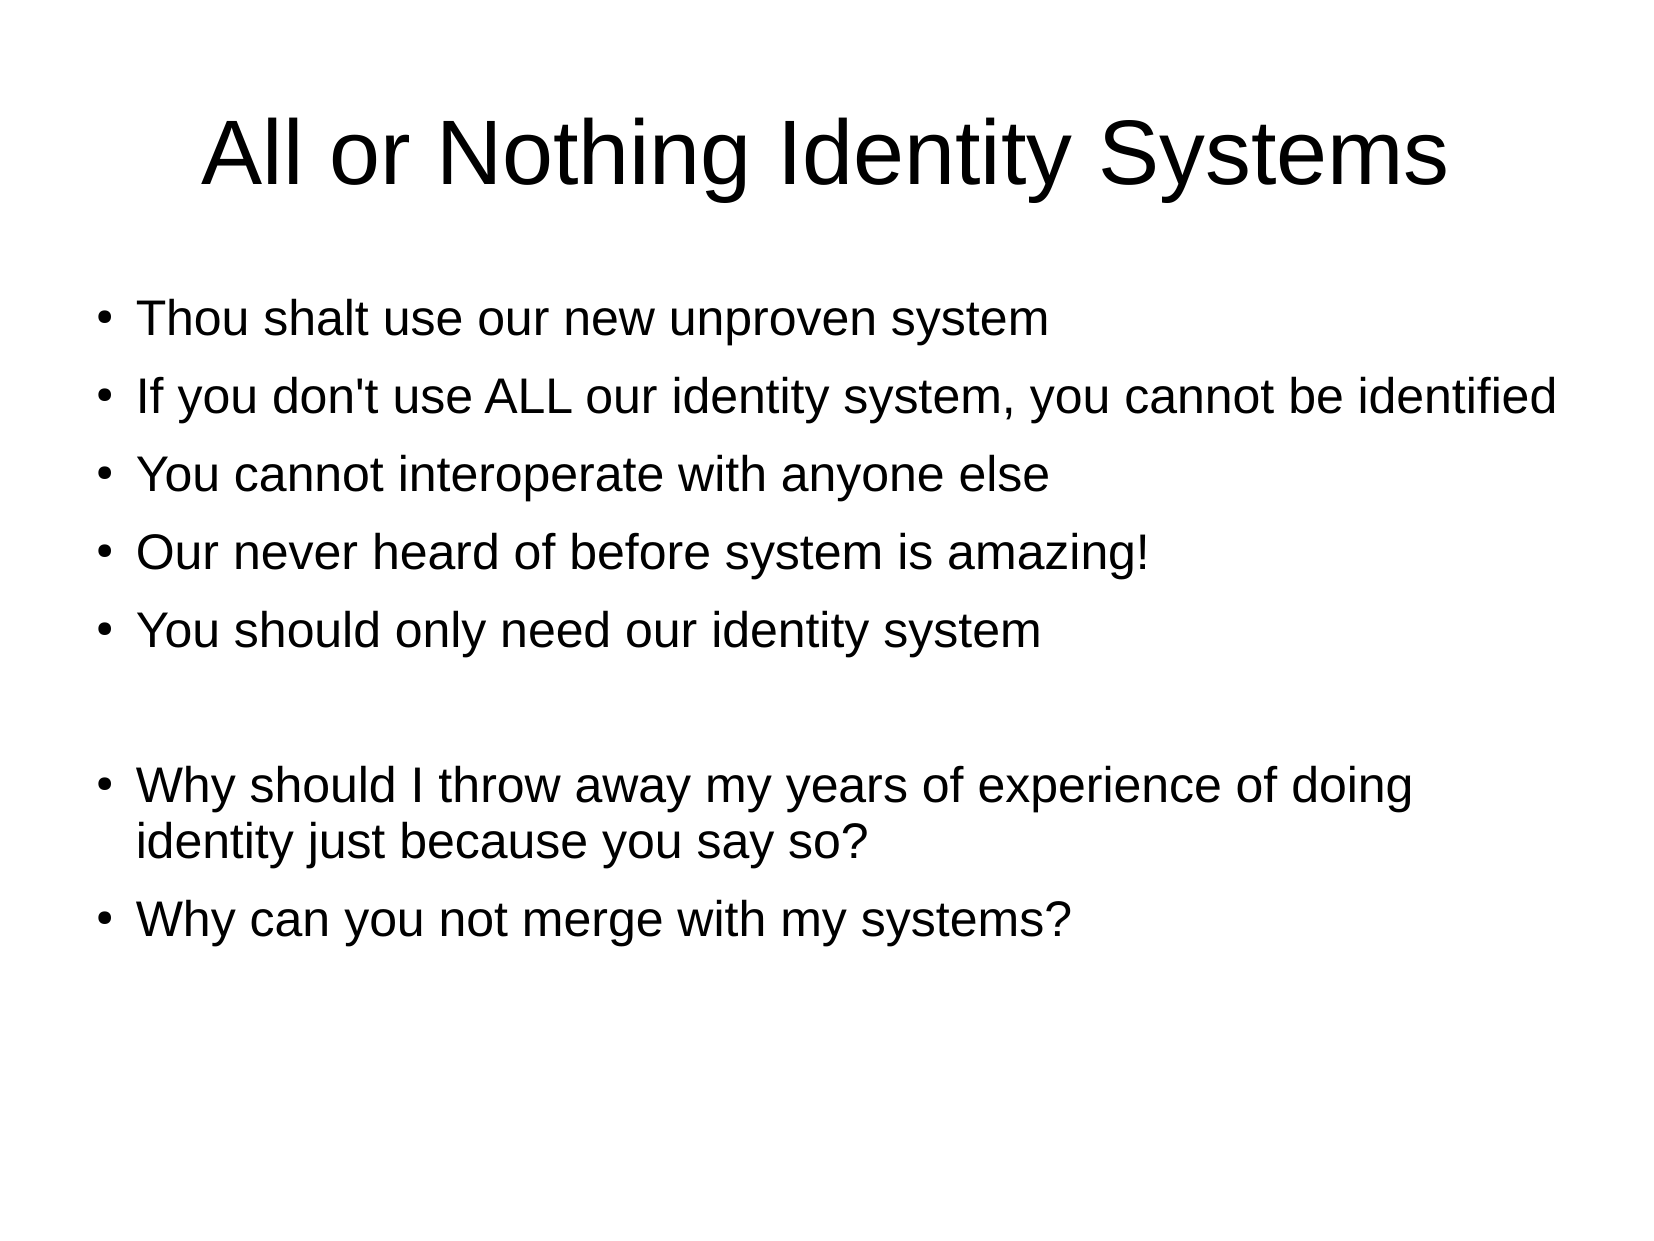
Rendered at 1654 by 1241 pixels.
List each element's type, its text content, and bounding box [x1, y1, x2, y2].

title All or Nothing Identity Systems [82, 49, 1571, 257]
list Thou shalt use our new unproven system If you don't use ALL our identity system, you cannot be identified You cannot interoperate with anyone else Our never heard of before system is amazing! You should only need our identity system Why should I throw away my years of experience of doing identity just because you say so? Why can you not merge with my systems? [82, 290, 1571, 1010]
